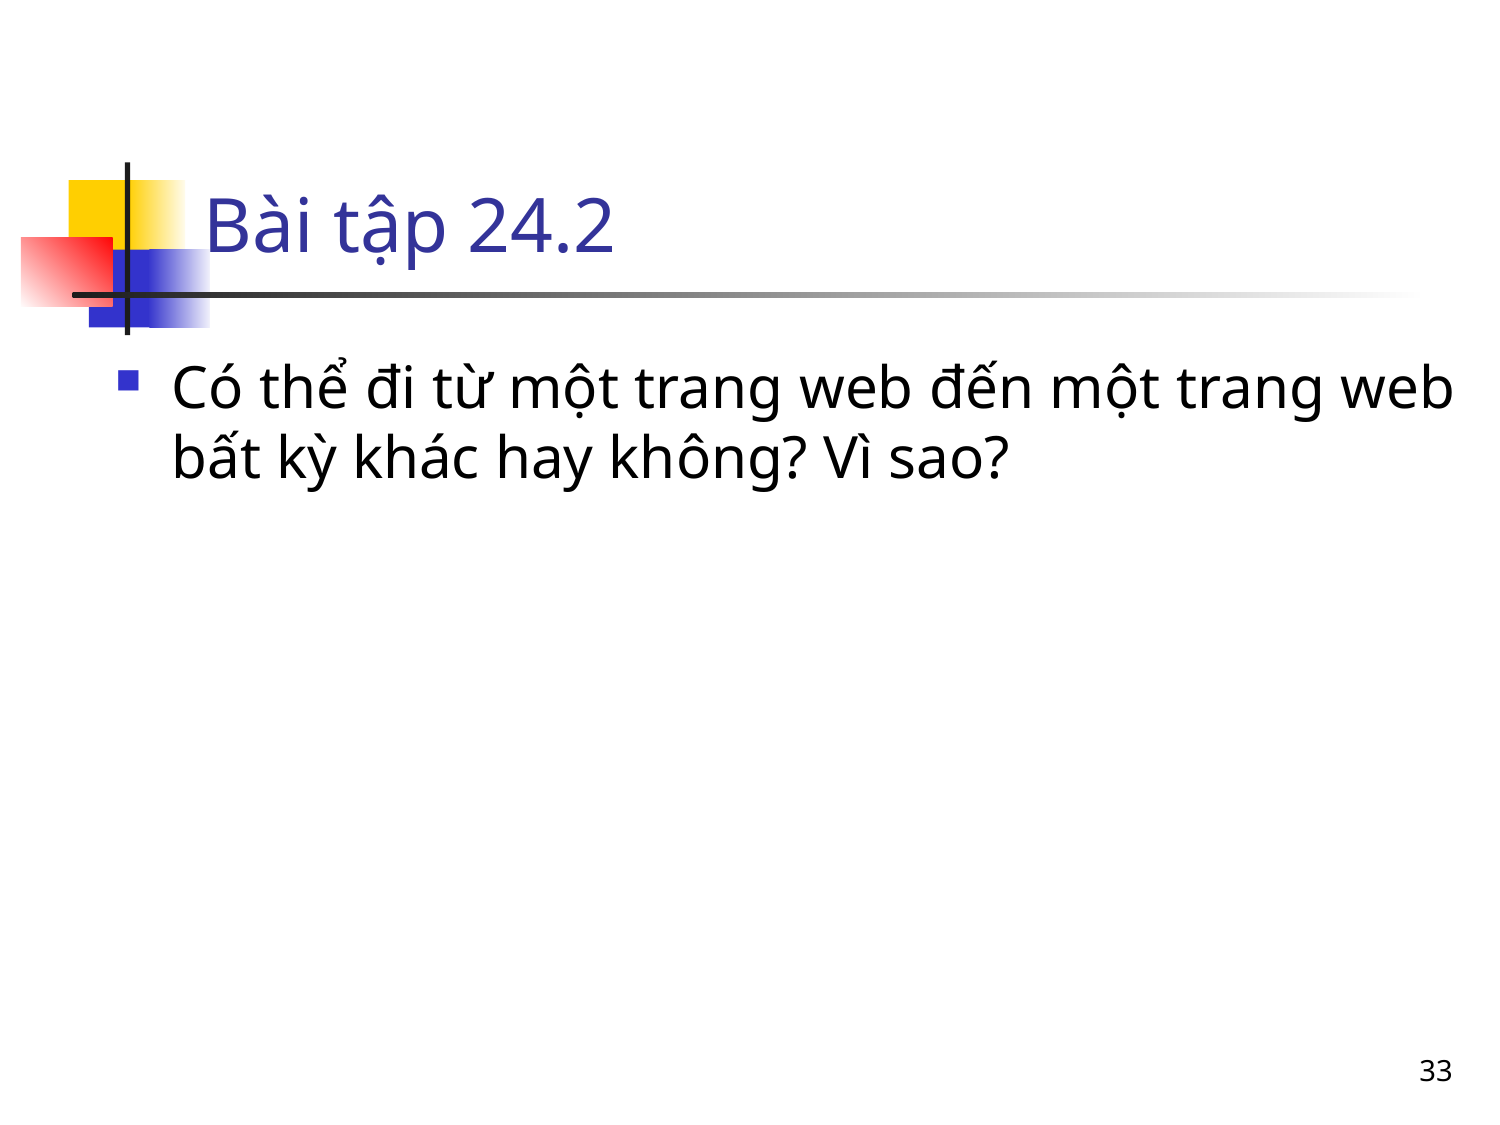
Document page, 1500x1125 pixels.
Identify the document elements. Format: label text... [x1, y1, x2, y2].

text_box Có thể đi từ một trang web đến một trang web bất kỳ khác hay không? Vì sao? [100, 342, 1471, 1100]
title Bài tập 24.2 [188, 35, 1468, 275]
